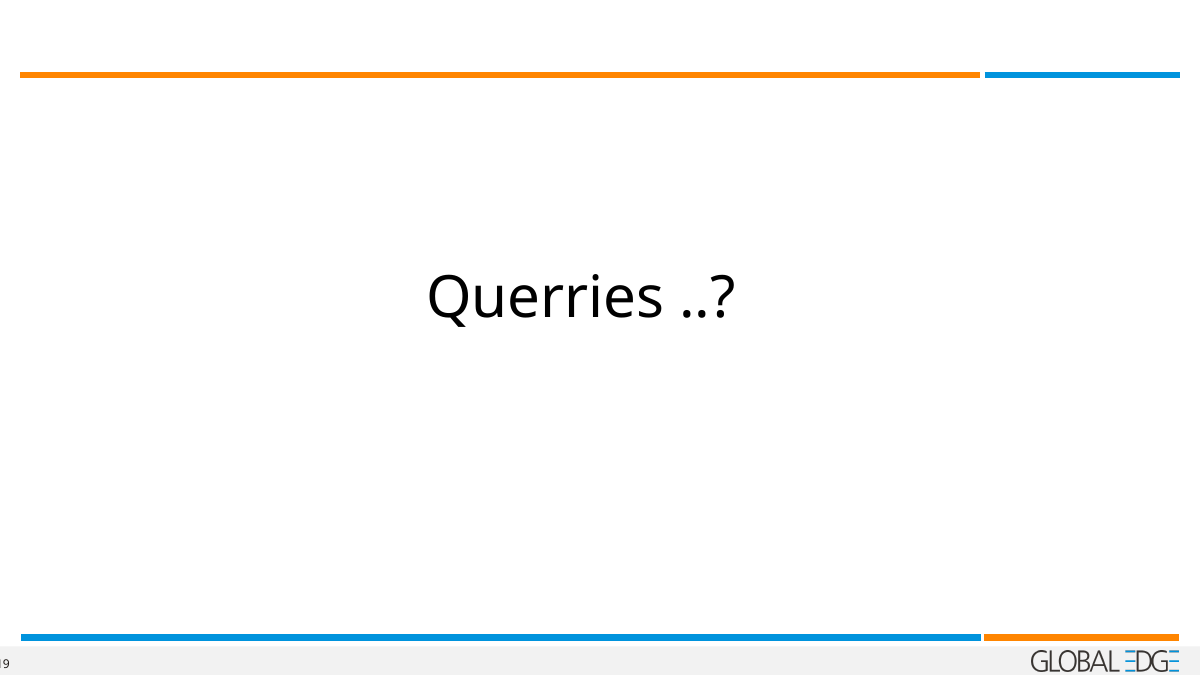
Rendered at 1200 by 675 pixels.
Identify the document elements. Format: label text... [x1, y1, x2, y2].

picture [1031, 650, 1179, 672]
text_box Querries ..? [411, 248, 775, 331]
